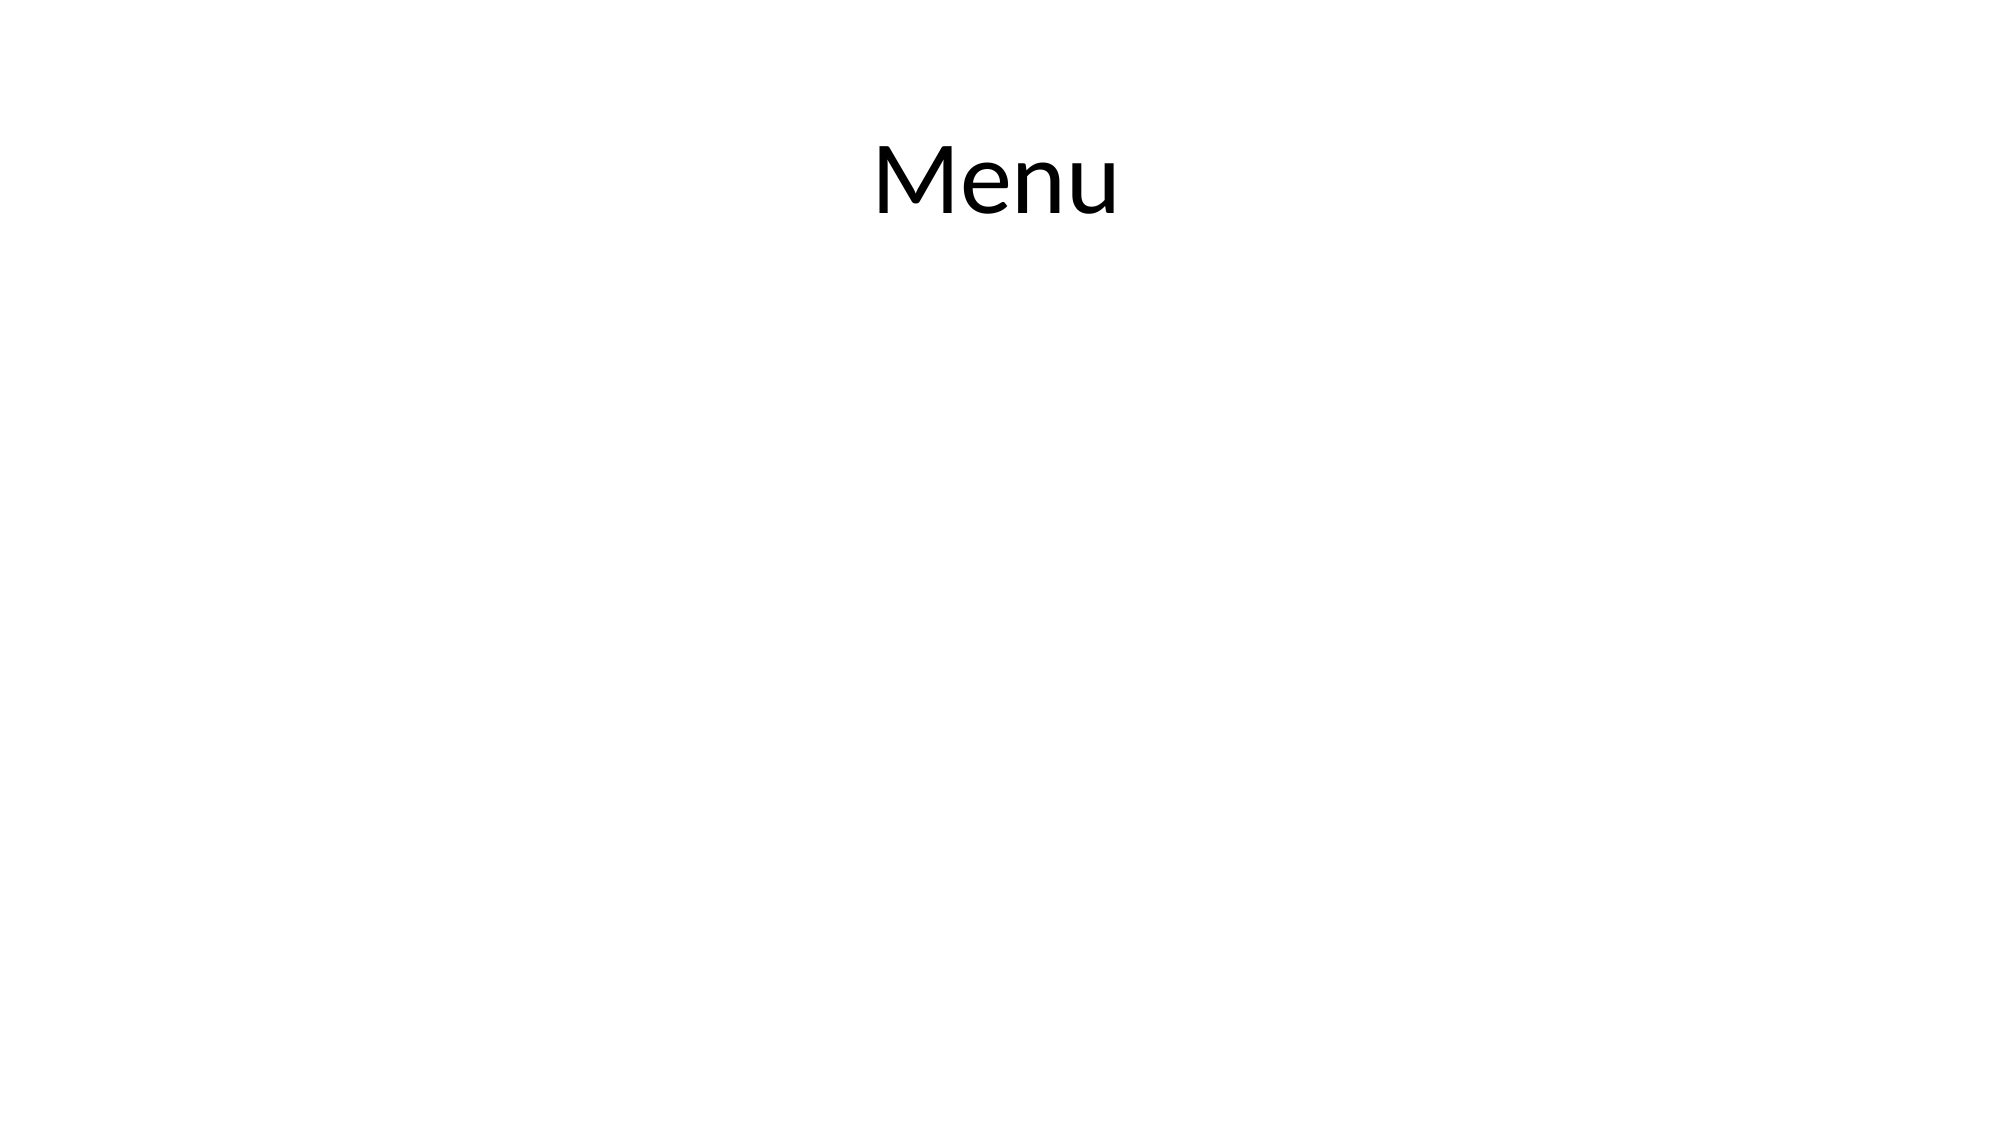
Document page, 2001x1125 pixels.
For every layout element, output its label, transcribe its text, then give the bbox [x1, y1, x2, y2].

text_box Menu [856, 101, 1145, 244]
